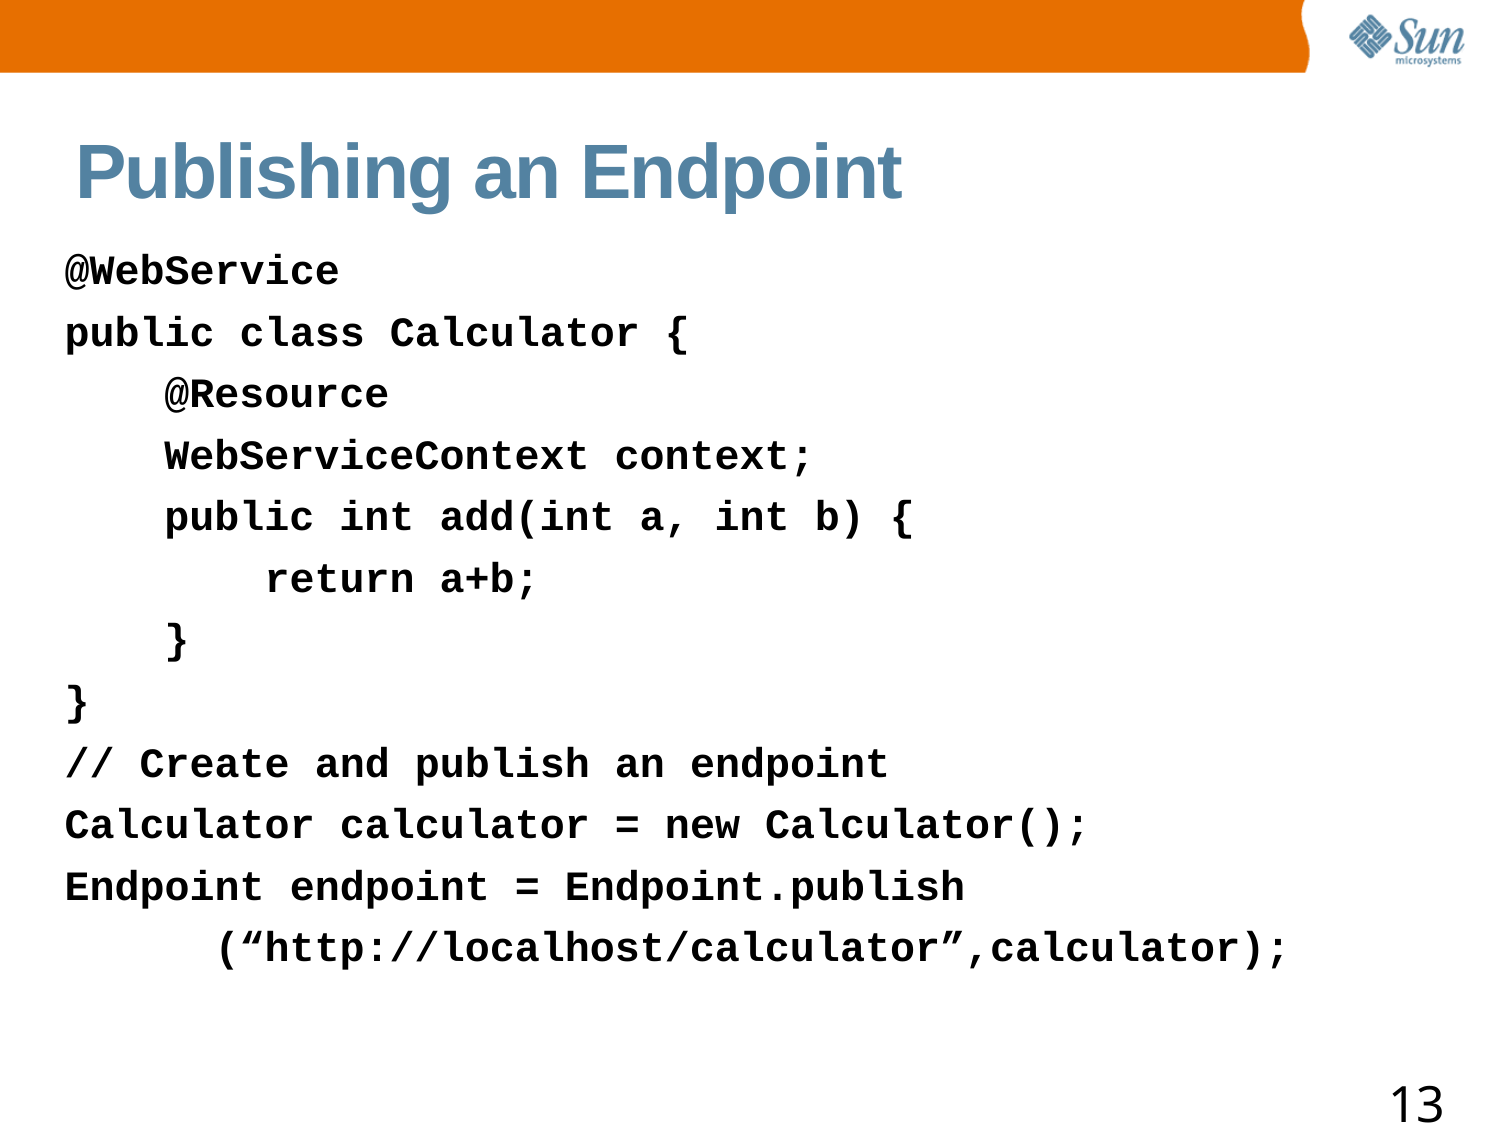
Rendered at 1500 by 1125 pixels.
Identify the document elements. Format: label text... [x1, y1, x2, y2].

picture [0, 0, 1500, 75]
title Publishing an Endpoint [75, 122, 1437, 228]
list @WebService public class Calculator { @Resource WebServiceContext context; public int add(int a, int b) { return a+b; } } // Create and publish an endpoint Calculator calculator = new Calculator(); Endpoint endpoint = Endpoint.publish (“http://localhost/calculator”,calculator); [64, 257, 1401, 993]
